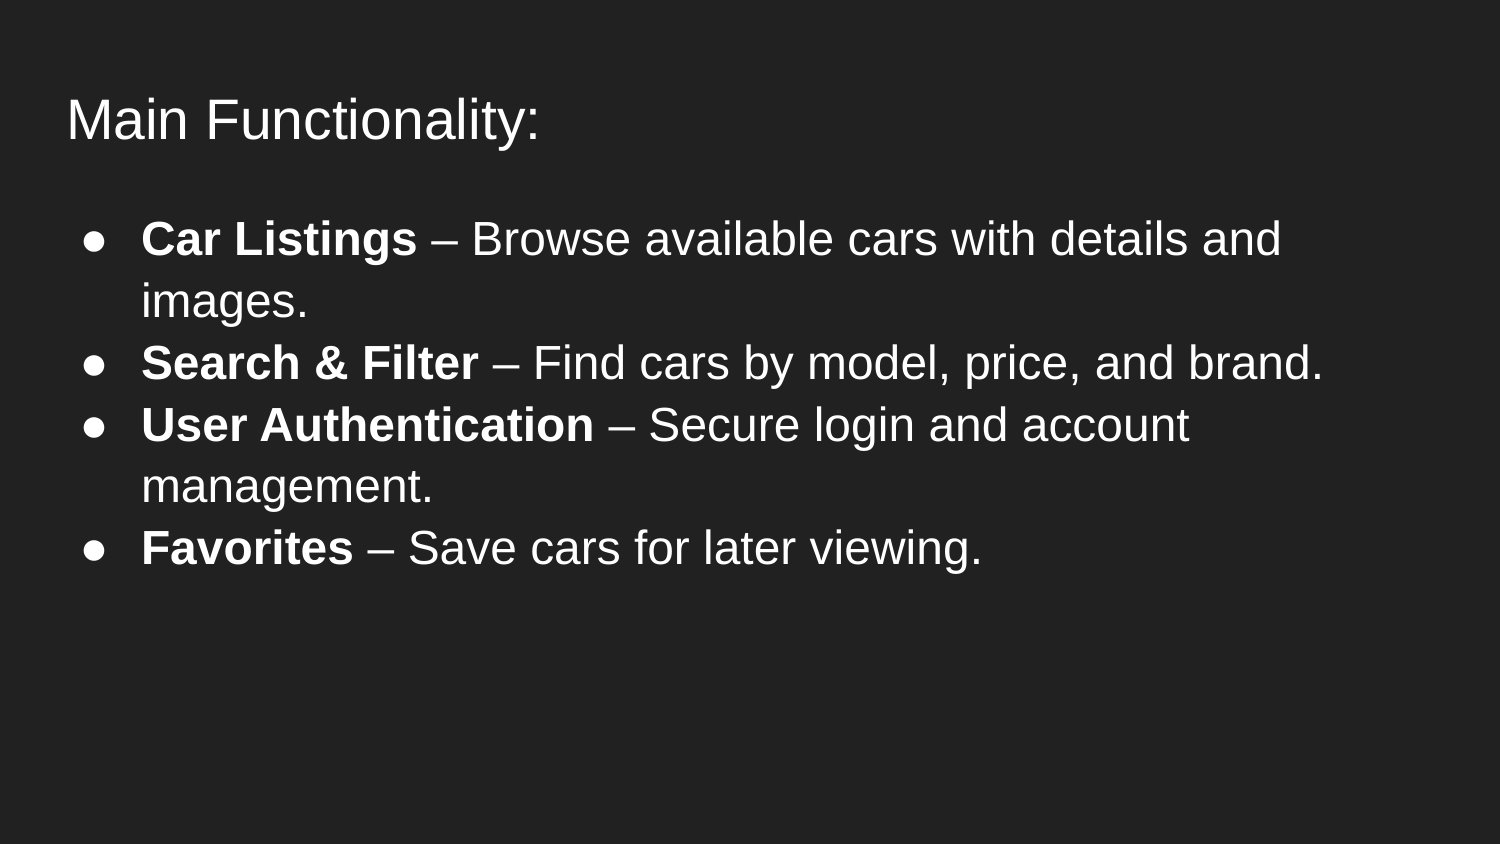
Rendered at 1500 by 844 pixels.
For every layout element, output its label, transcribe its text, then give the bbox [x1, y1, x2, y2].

list Car Listings – Browse available cars with details and images. Search & Filter – Find cars by model, price, and brand. User Authentication – Secure login and account management. Favorites – Save cars for later viewing. [51, 189, 1449, 750]
title Main Functionality: [51, 72, 1449, 167]
